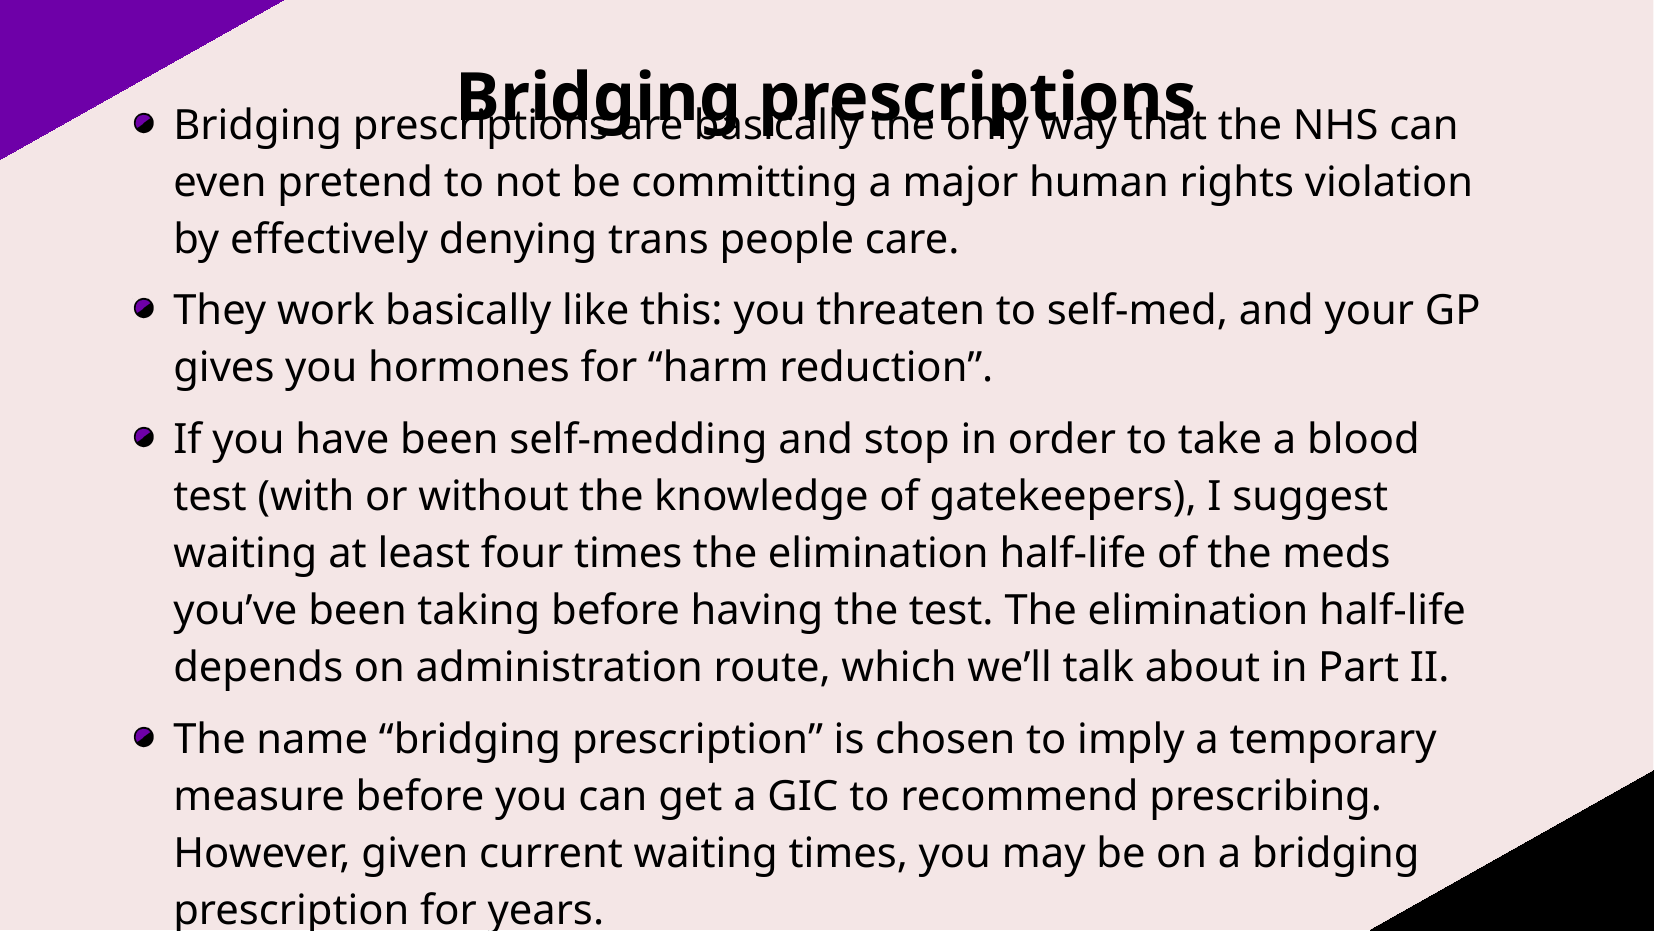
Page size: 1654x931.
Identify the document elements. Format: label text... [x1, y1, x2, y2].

picture [132, 111, 155, 135]
text_box [1370, 770, 1654, 931]
text_box [0, 0, 284, 160]
title Bridging prescriptions [82, 35, 1571, 154]
subtitle Bridging prescriptions are basically the only way that the NHS can even pretend to not be committing a major human rights violation by effectively denying trans people care. They work basically like this: you threaten to self-med, and your GP gives you hormones for “harm reduction”. If you have been self-medding and stop in order to take a blood test (with or without the knowledge of gatekeepers), I suggest waiting at least four times the elimination half-life of the meds you’ve been taking before having the test. The elimination half-life depends on administration route, which we’ll talk about in Part II. The name “bridging prescription” is chosen to imply a temporary measure before you can get a GIC to recommend prescribing. However, given current waiting times, you may be on a bridging prescription for years. [132, 141, 1487, 890]
